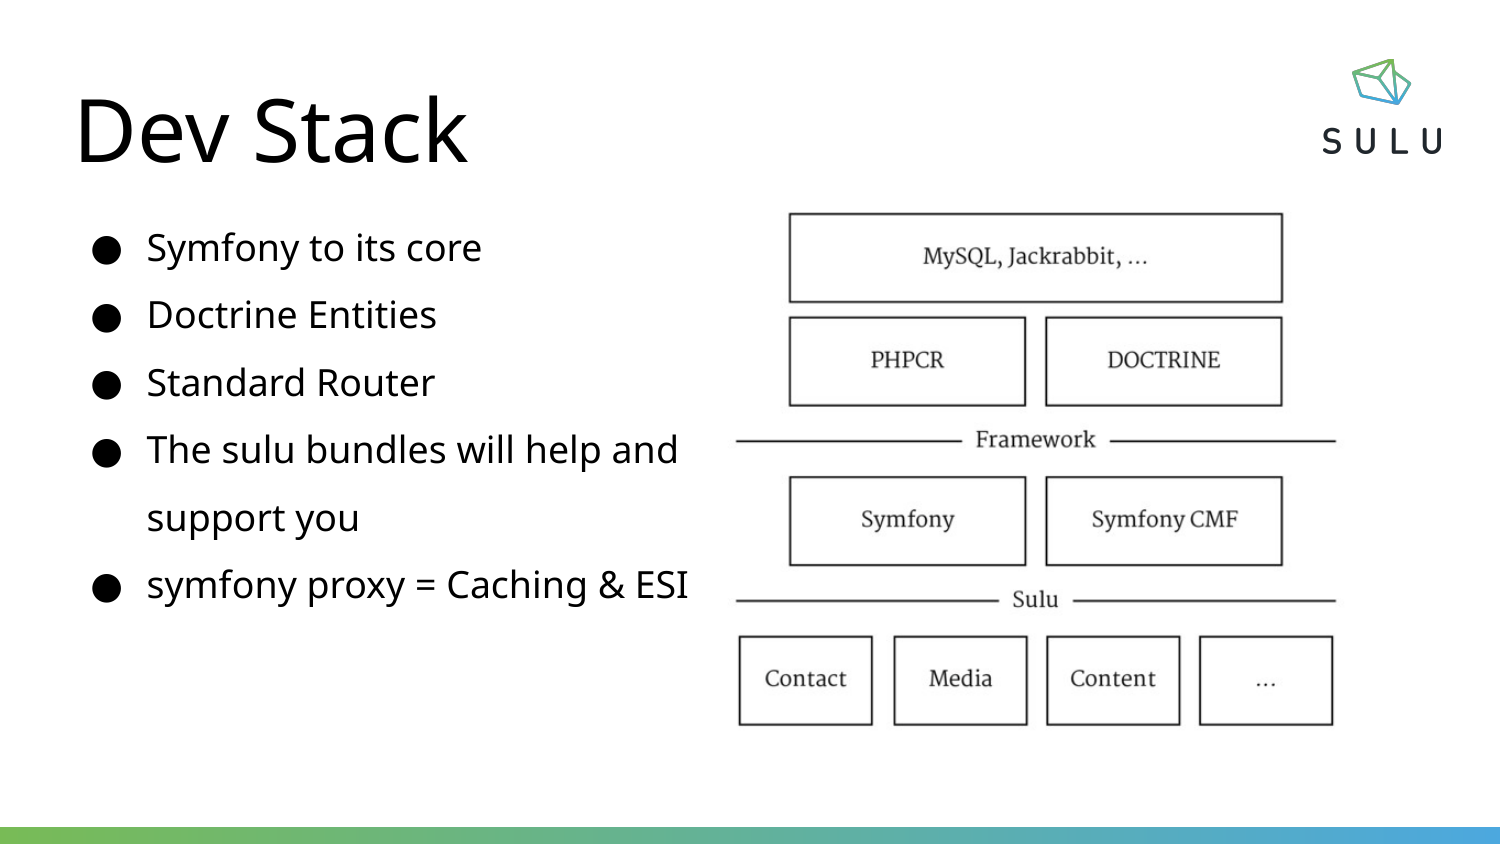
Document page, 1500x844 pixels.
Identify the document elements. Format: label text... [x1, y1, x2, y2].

text_box Symfony to its core Doctrine Entities Standard Router The sulu bundles will help and support you symfony proxy = Caching & ESI [56, 186, 714, 743]
picture [629, 188, 1441, 784]
title Dev Stack [59, 59, 1317, 188]
picture [1323, 59, 1441, 154]
